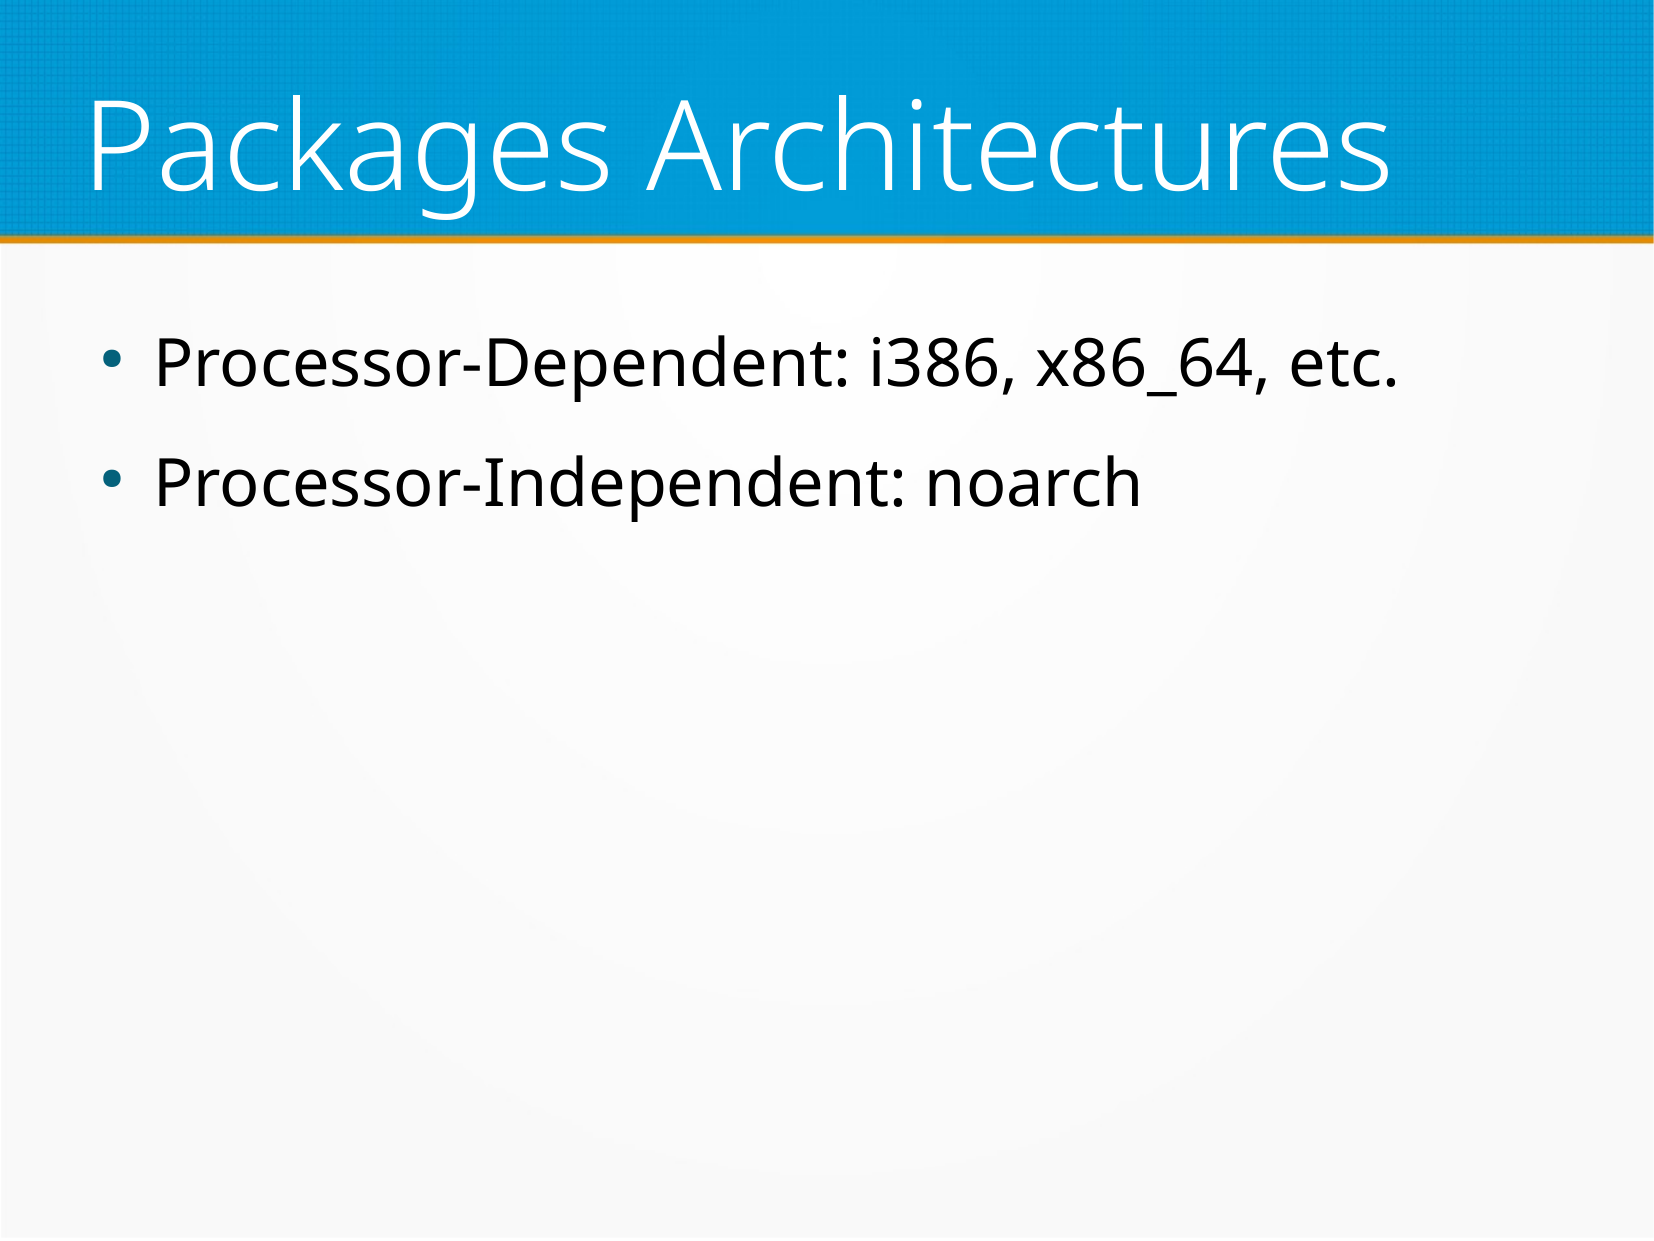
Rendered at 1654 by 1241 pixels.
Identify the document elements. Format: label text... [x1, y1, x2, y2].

list Processor-Dependent: i386, x86_64, etc. Processor-Independent: noarch [82, 315, 1563, 1081]
picture [0, 233, 1654, 1241]
title Packages Architectures [82, 19, 1571, 227]
